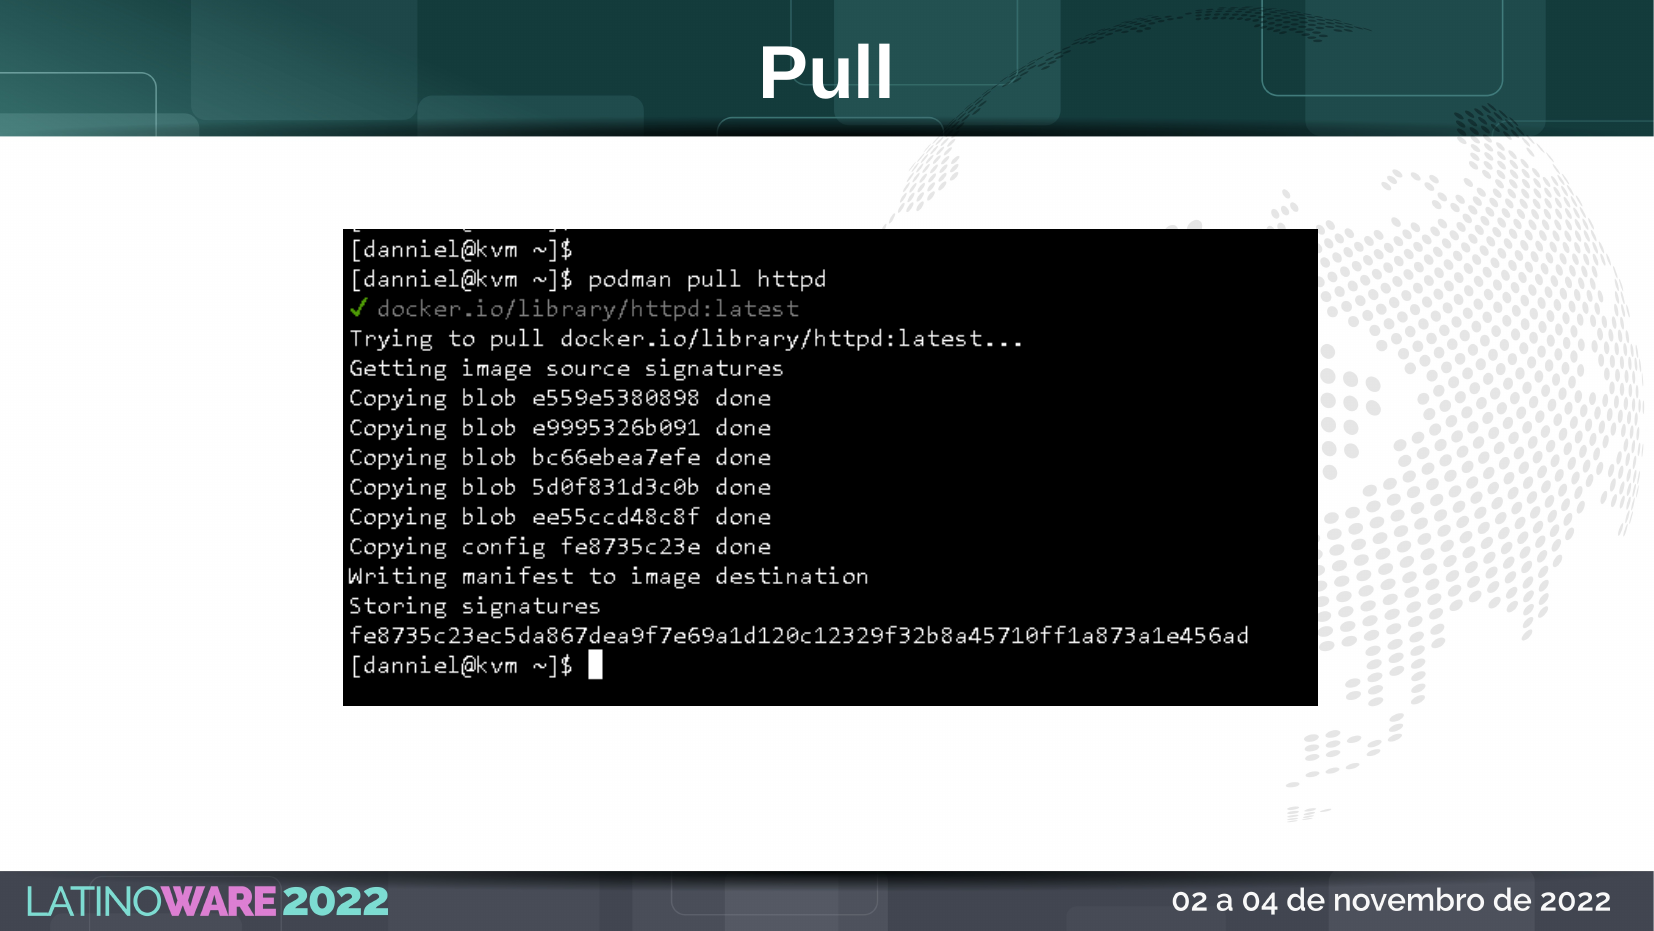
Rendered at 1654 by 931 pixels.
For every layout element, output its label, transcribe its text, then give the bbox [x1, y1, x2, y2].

text_box Pull [135, 8, 1518, 129]
picture [0, 0, 1654, 931]
